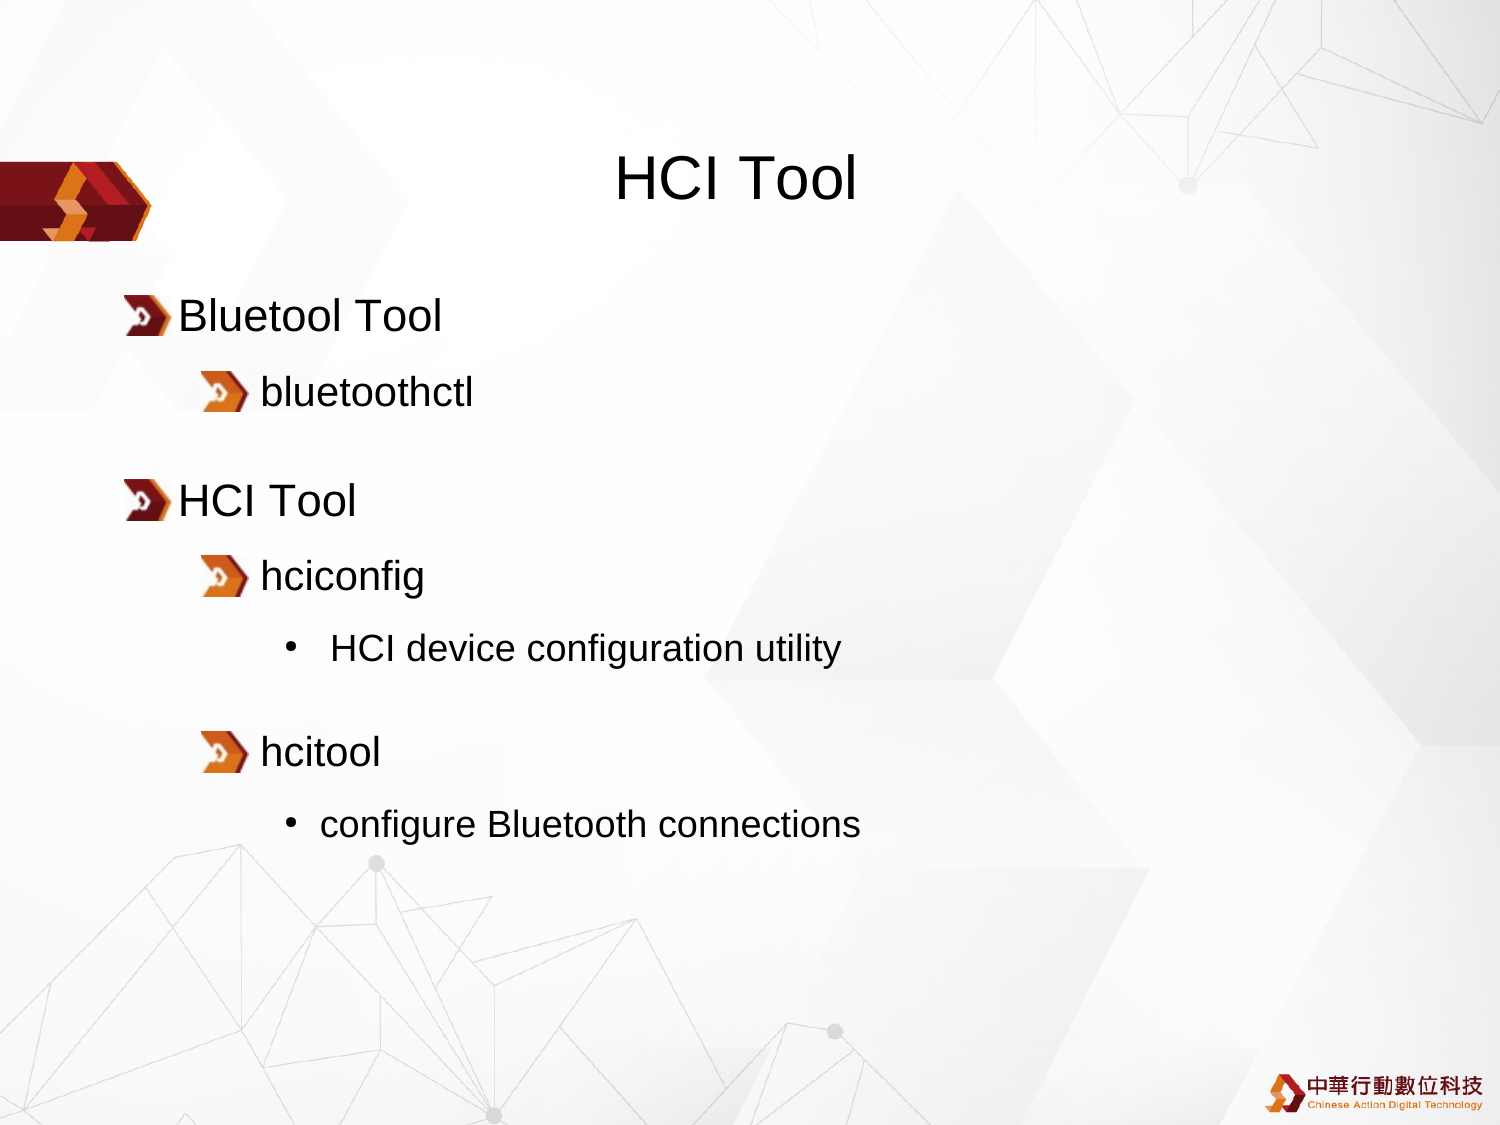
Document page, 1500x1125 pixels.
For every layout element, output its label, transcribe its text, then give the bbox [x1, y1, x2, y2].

list Bluetool Tool bluetoothctl HCI Tool hciconfig HCI device configuration utility hcitool configure Bluetooth connections [107, 290, 1425, 943]
title HCI Tool [107, 101, 1367, 255]
picture [0, 0, 1500, 1125]
